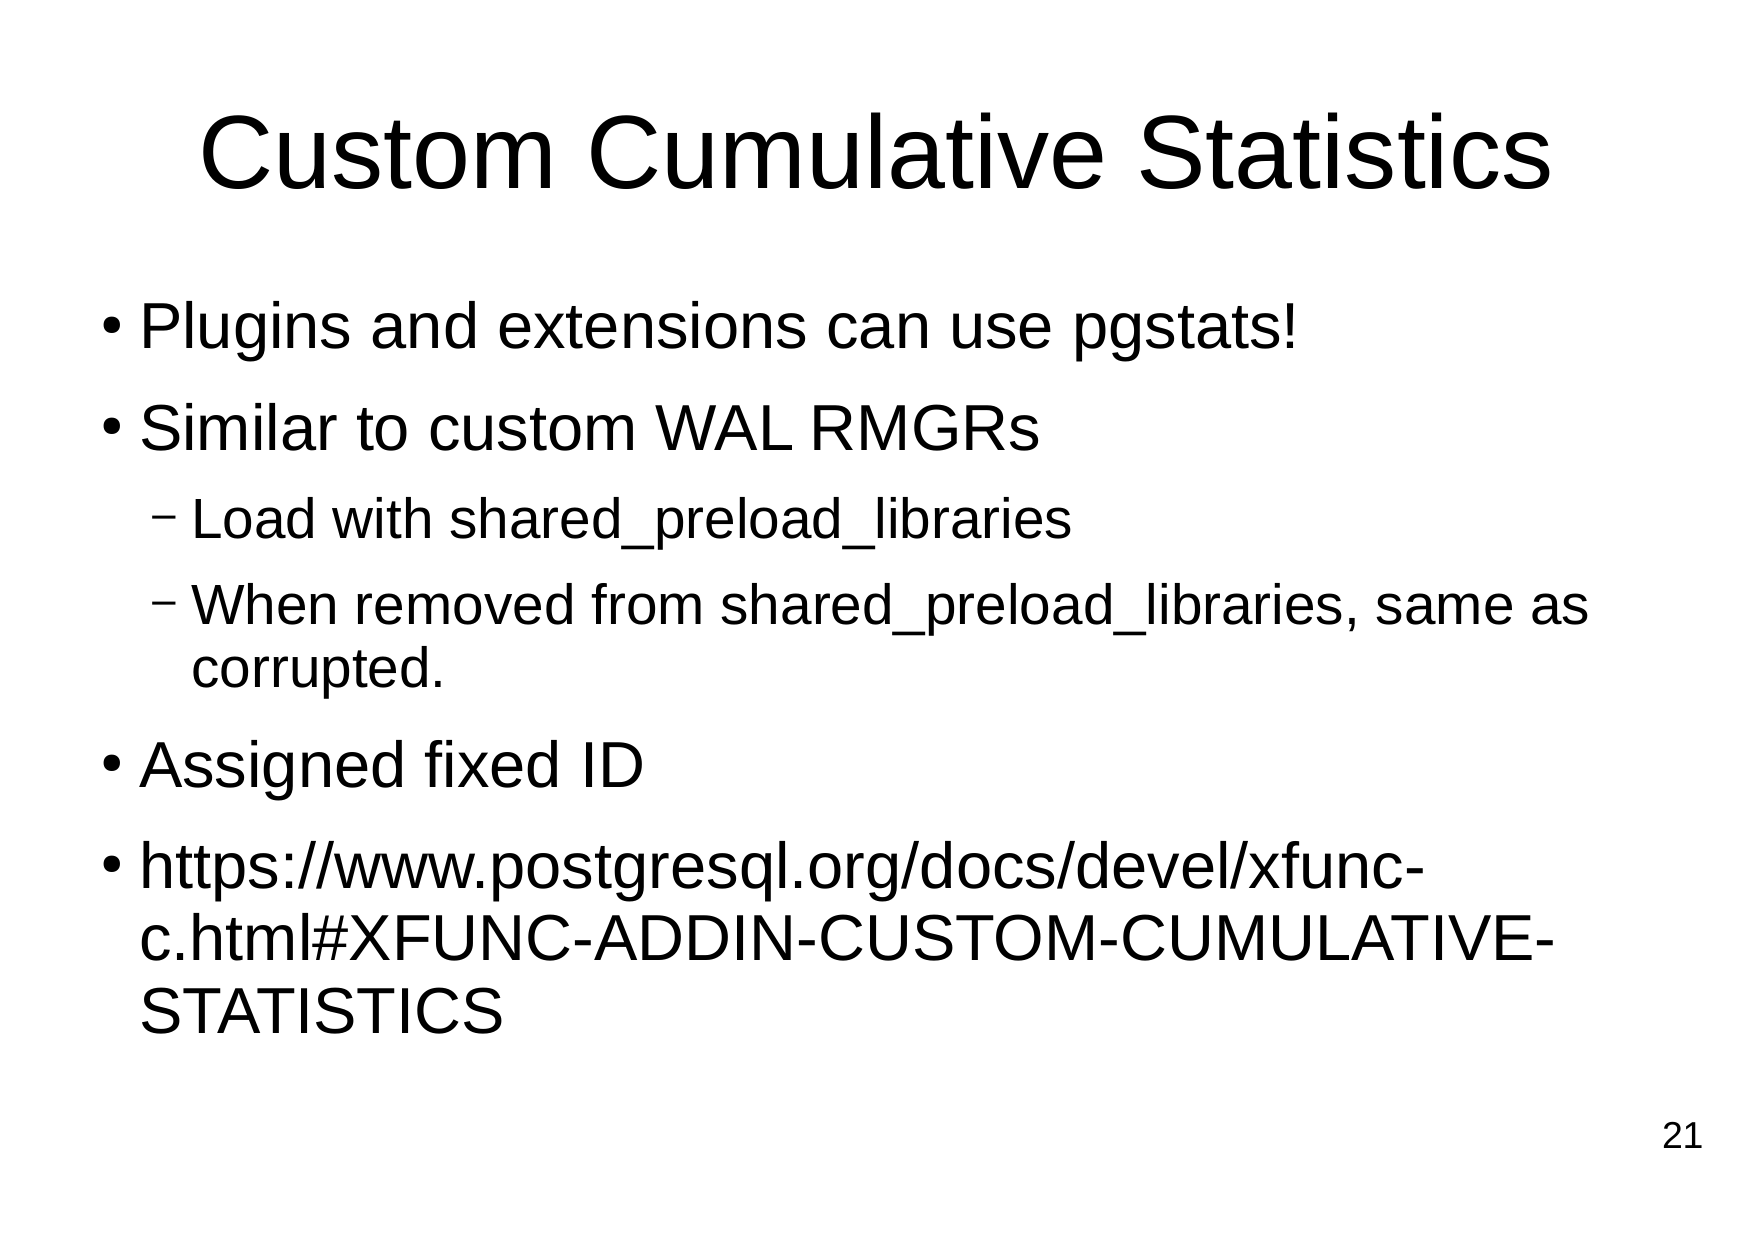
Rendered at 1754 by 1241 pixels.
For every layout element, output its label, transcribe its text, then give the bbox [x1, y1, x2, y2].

title Custom Cumulative Statistics [87, 49, 1667, 257]
text_box <number> [1447, 1106, 1719, 1201]
list Plugins and extensions can use pgstats! Similar to custom WAL RMGRs Load with shared_preload_libraries When removed from shared_preload_libraries, same as corrupted. Assigned fixed ID https://www.postgresql.org/docs/devel/xfunc-c.html#XFUNC-ADDIN-CUSTOM-CUMULATIVE-STATISTICS [87, 290, 1667, 1051]
